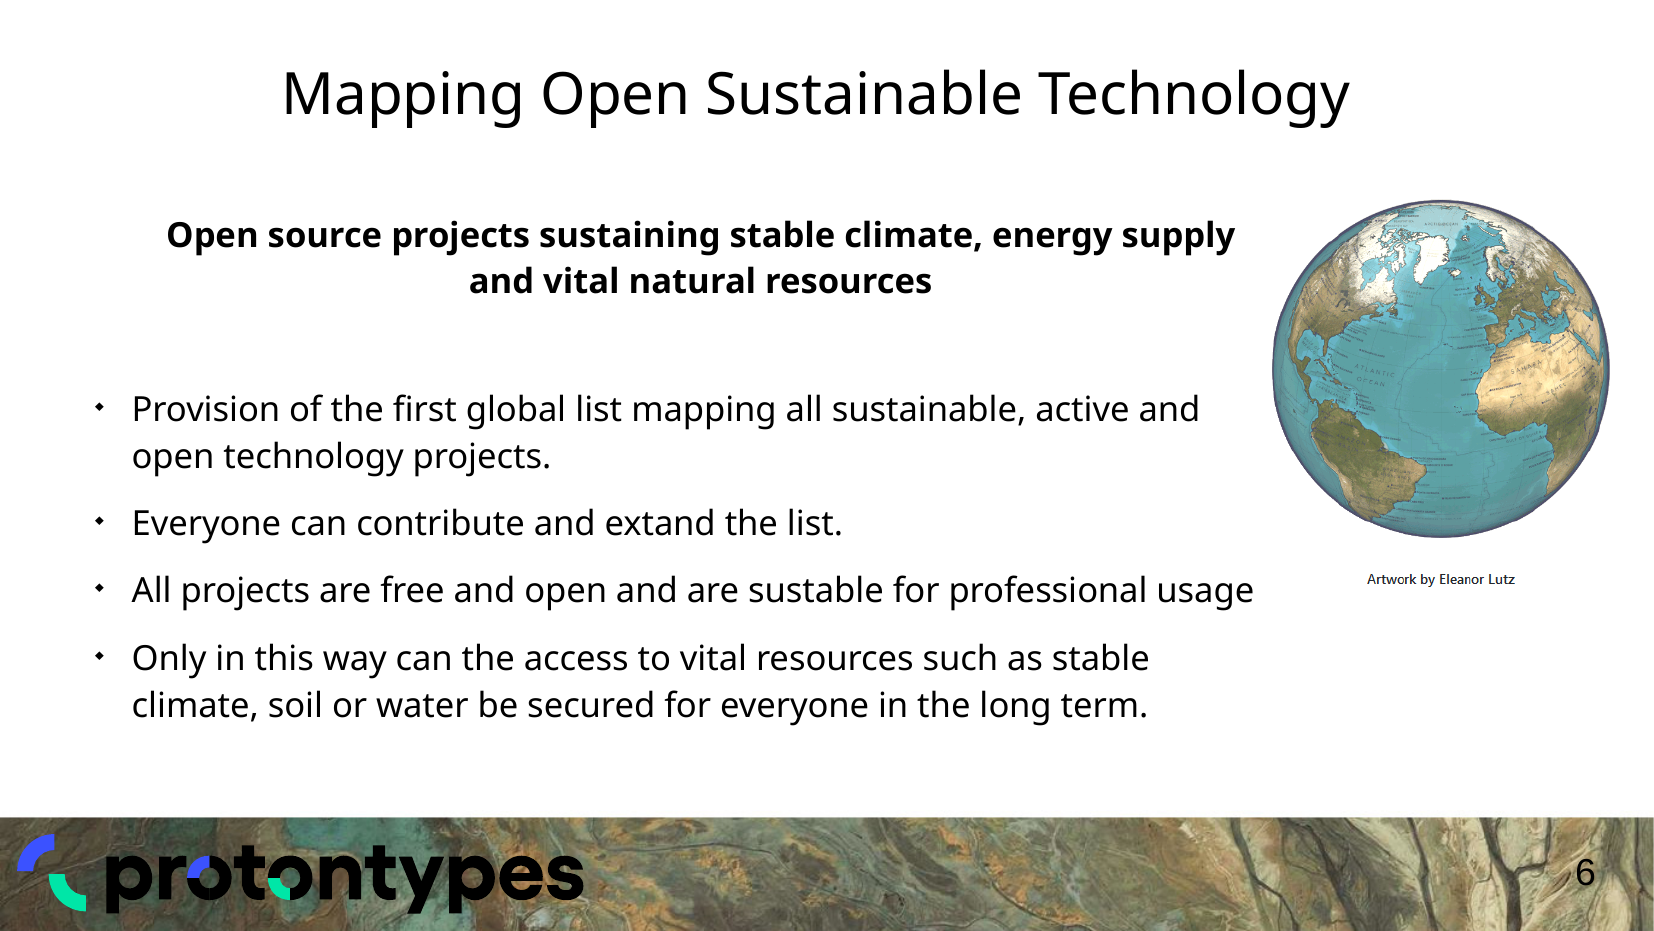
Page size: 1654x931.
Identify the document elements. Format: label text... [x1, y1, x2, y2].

picture [0, 0, 1654, 931]
title Mapping Open Sustainable Technology [71, 37, 1561, 148]
list Open source projects sustaining stable climate, energy supply and vital natural resources Provision of the first global list mapping all sustainable, active and open technology projects. Everyone can contribute and extand the list. All projects are free and open and are sustable for professional usage Only in this way can the access to vital resources such as stable climate, soil or water be secured for everyone in the long term. [82, 210, 1270, 739]
